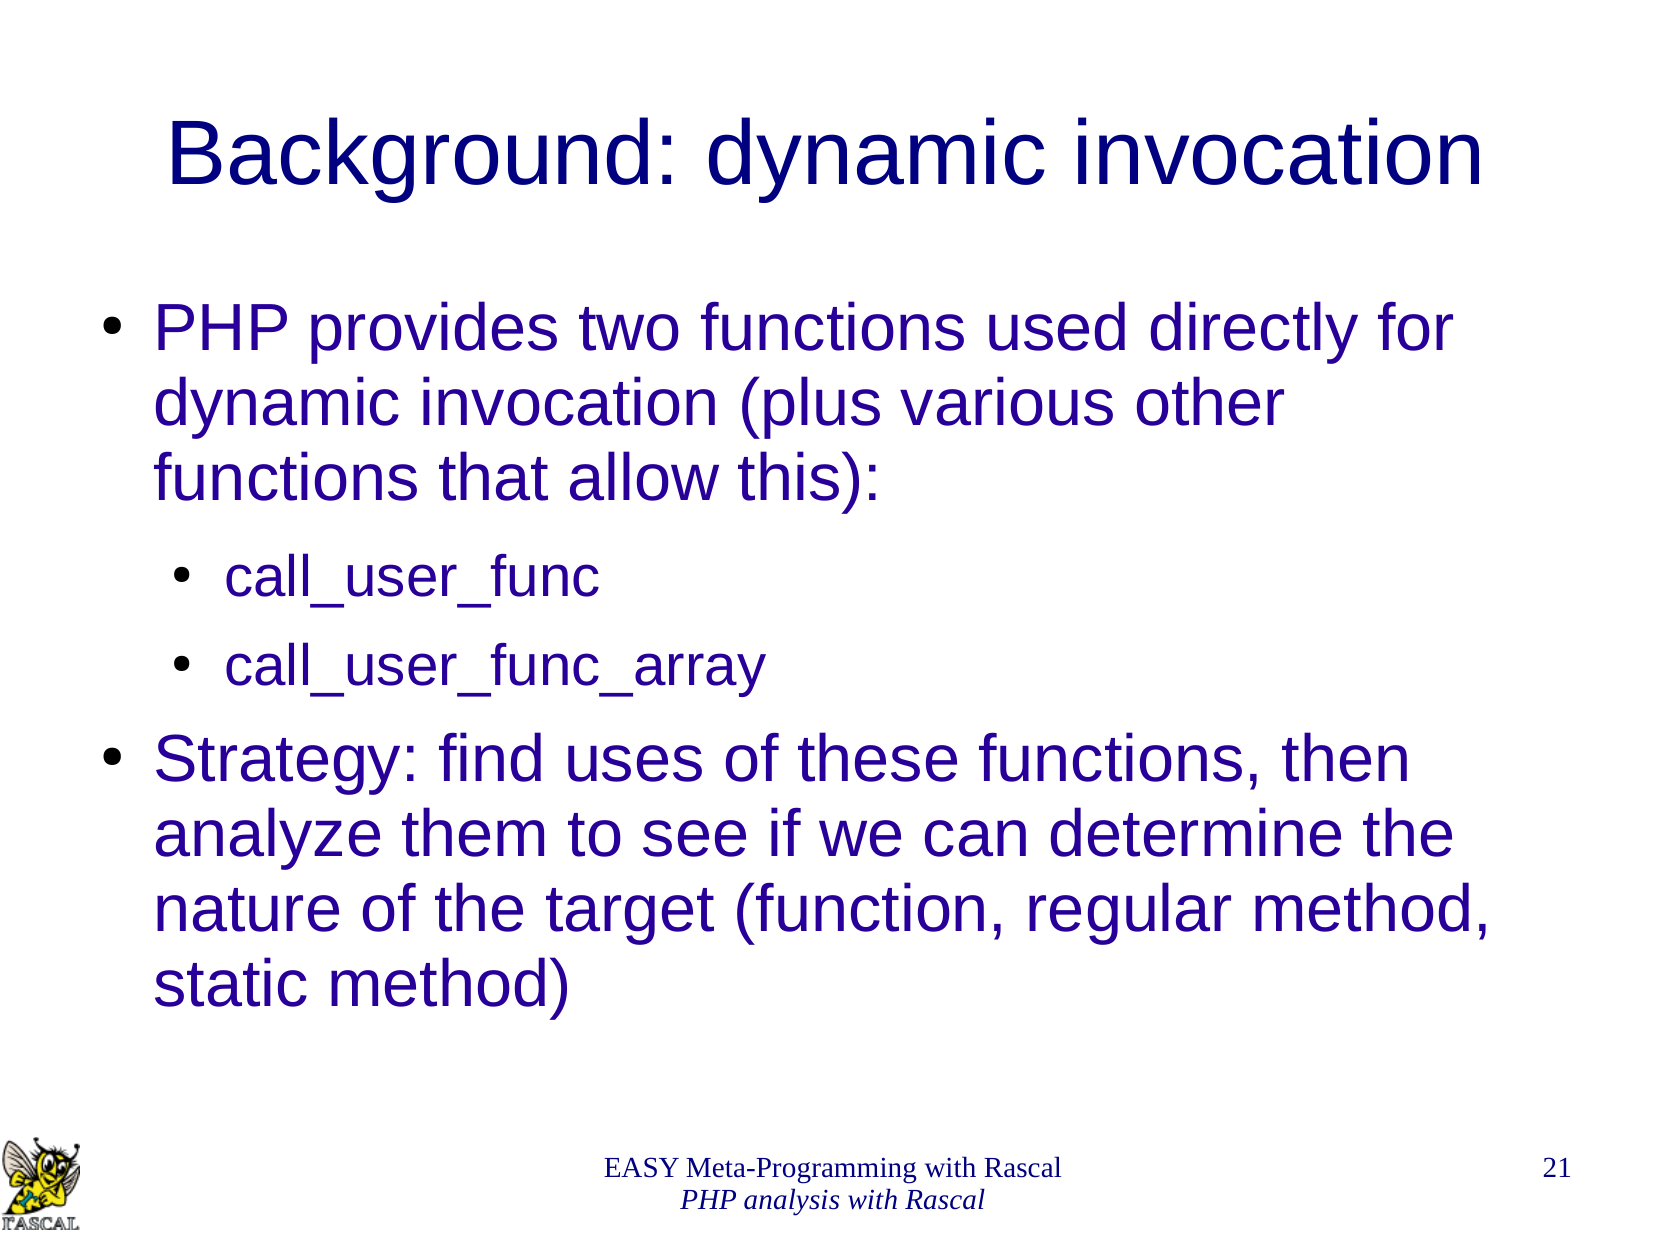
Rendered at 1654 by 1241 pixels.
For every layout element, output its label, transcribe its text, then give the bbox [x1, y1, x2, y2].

title Background: dynamic invocation [82, 49, 1571, 257]
picture [1, 1137, 80, 1230]
list PHP provides two functions used directly for dynamic invocation (plus various other functions that allow this): call_user_func call_user_func_array Strategy: find uses of these functions, then analyze them to see if we can determine the nature of the target (function, regular method, static method) [82, 290, 1571, 1010]
